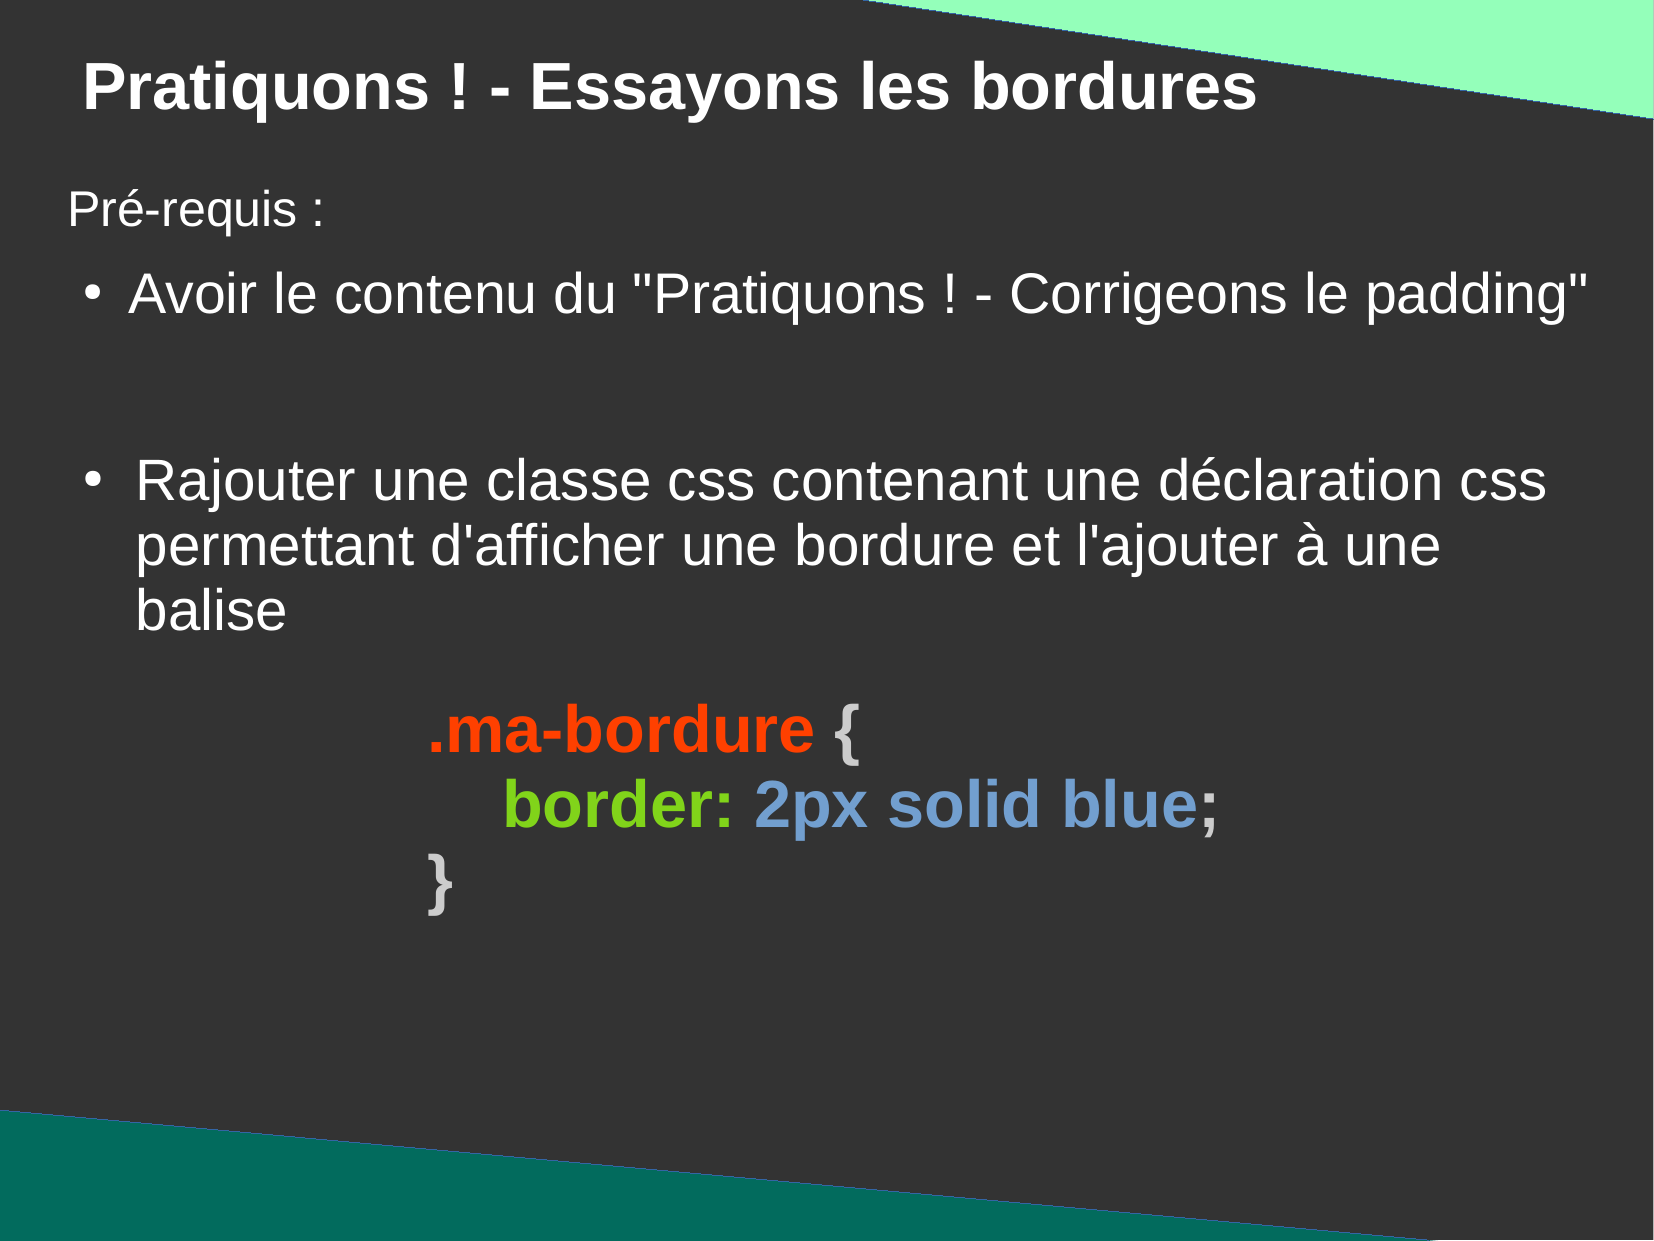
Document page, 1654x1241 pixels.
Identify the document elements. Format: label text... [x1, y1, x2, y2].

text_box [863, 0, 1654, 120]
list Pré-requis : Avoir le contenu du "Pratiquons ! - Corrigeons le padding" [67, 180, 1607, 390]
text_box .ma-bordure { border: 2px solid blue; } [412, 685, 1242, 934]
list Rajouter une classe css contenant une déclaration css permettant d'afficher une bordure et l'ajouter à une balise [64, 447, 1589, 674]
title Pratiquons ! - Essayons les bordures [82, 49, 1571, 152]
